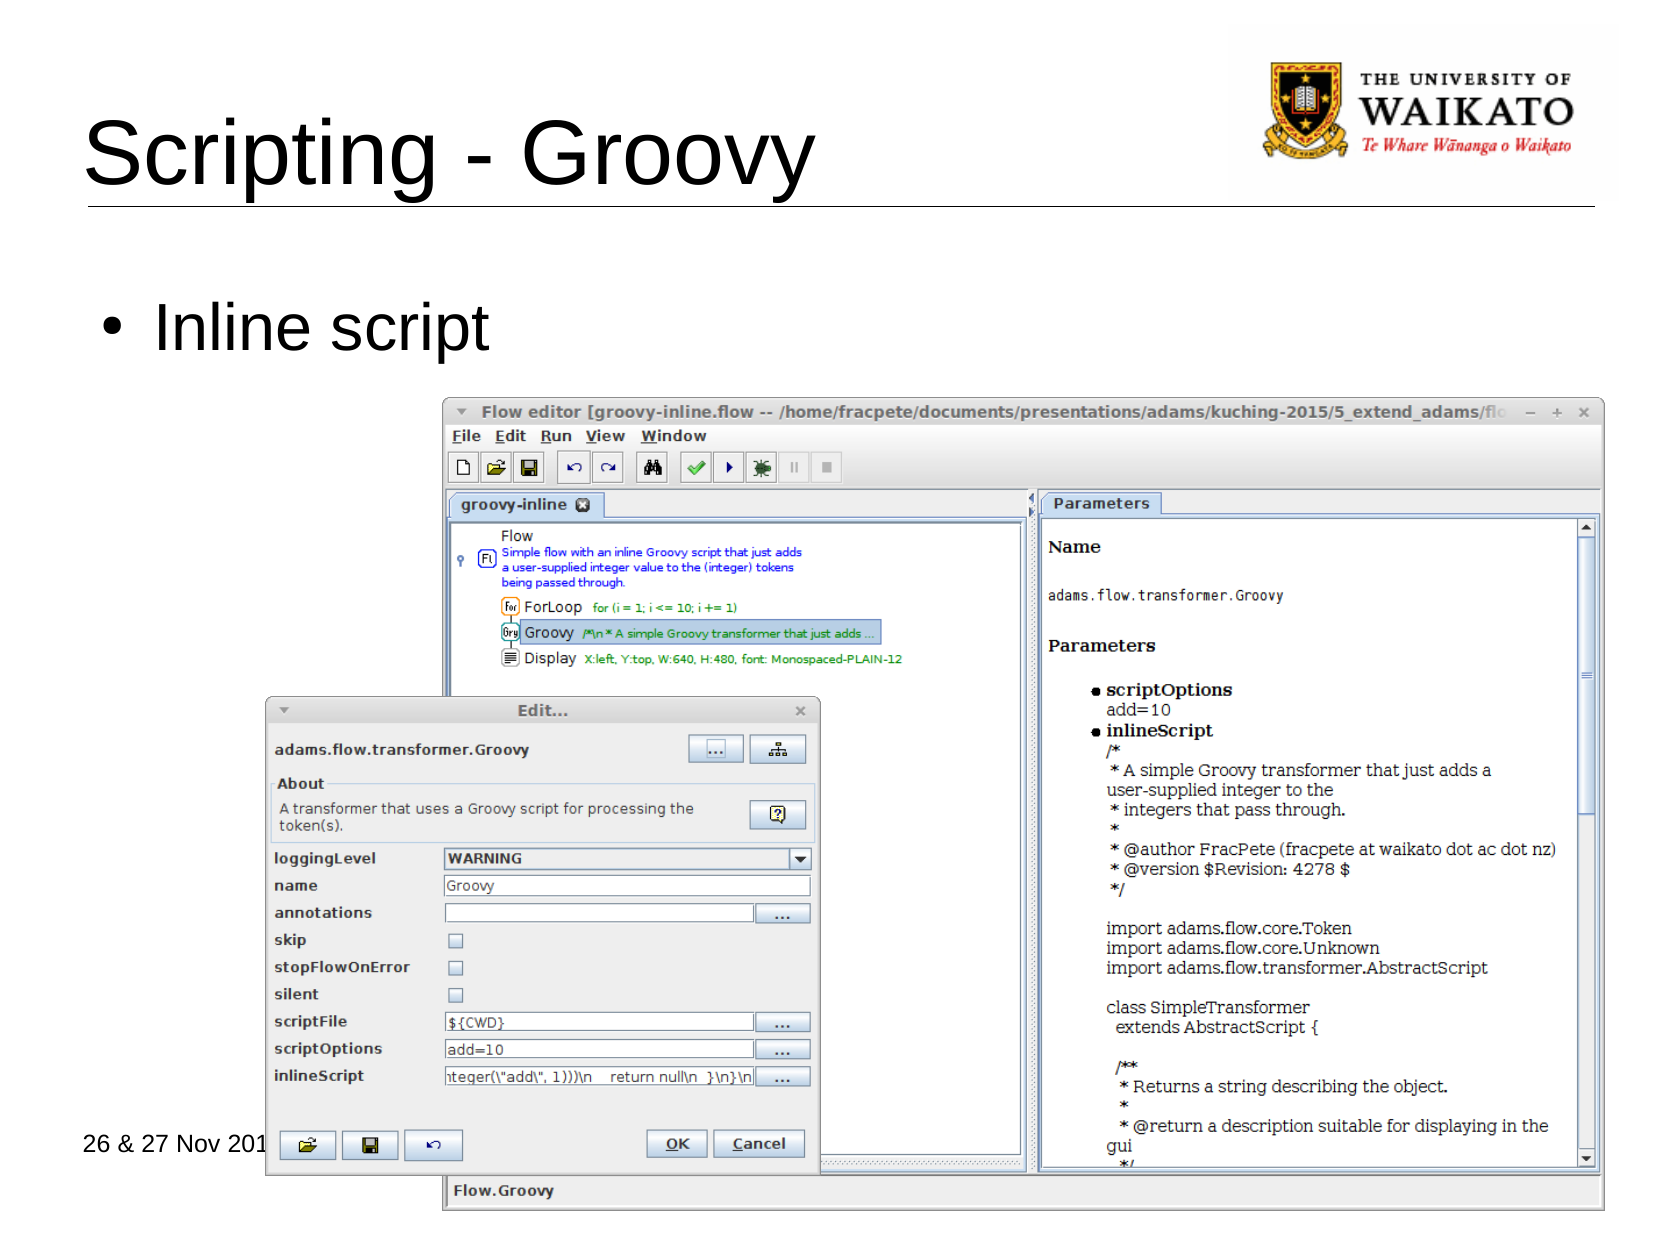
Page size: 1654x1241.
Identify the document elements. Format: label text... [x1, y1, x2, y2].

picture [265, 397, 1605, 1211]
title Scripting - Groovy [82, 49, 1571, 257]
list Inline script [82, 290, 1571, 1010]
picture [1228, 24, 1619, 201]
